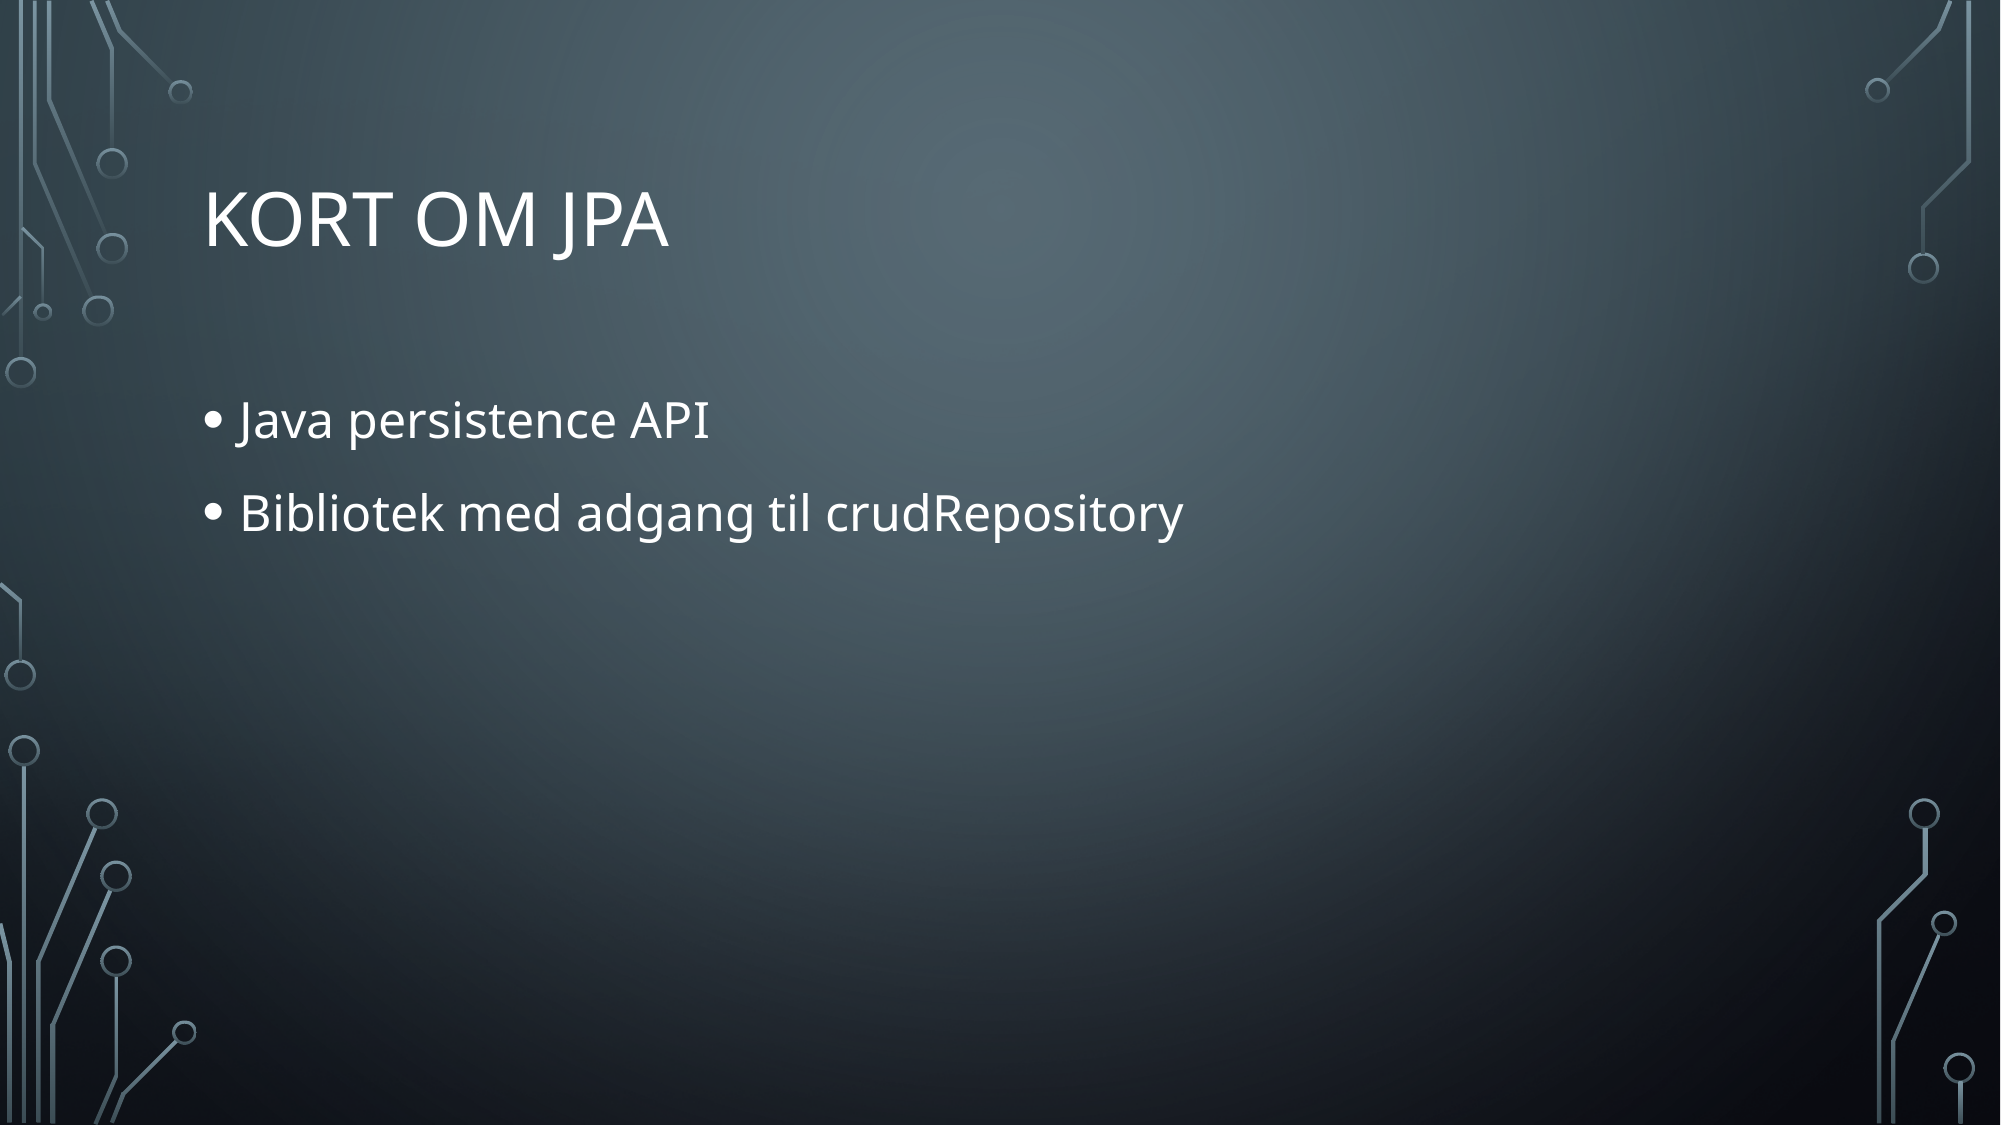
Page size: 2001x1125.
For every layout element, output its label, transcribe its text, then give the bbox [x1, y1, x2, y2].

list Java persistence API Bibliotek med adgang til crudRepository [187, 369, 1813, 951]
title Kort om jpa [187, 101, 1813, 344]
